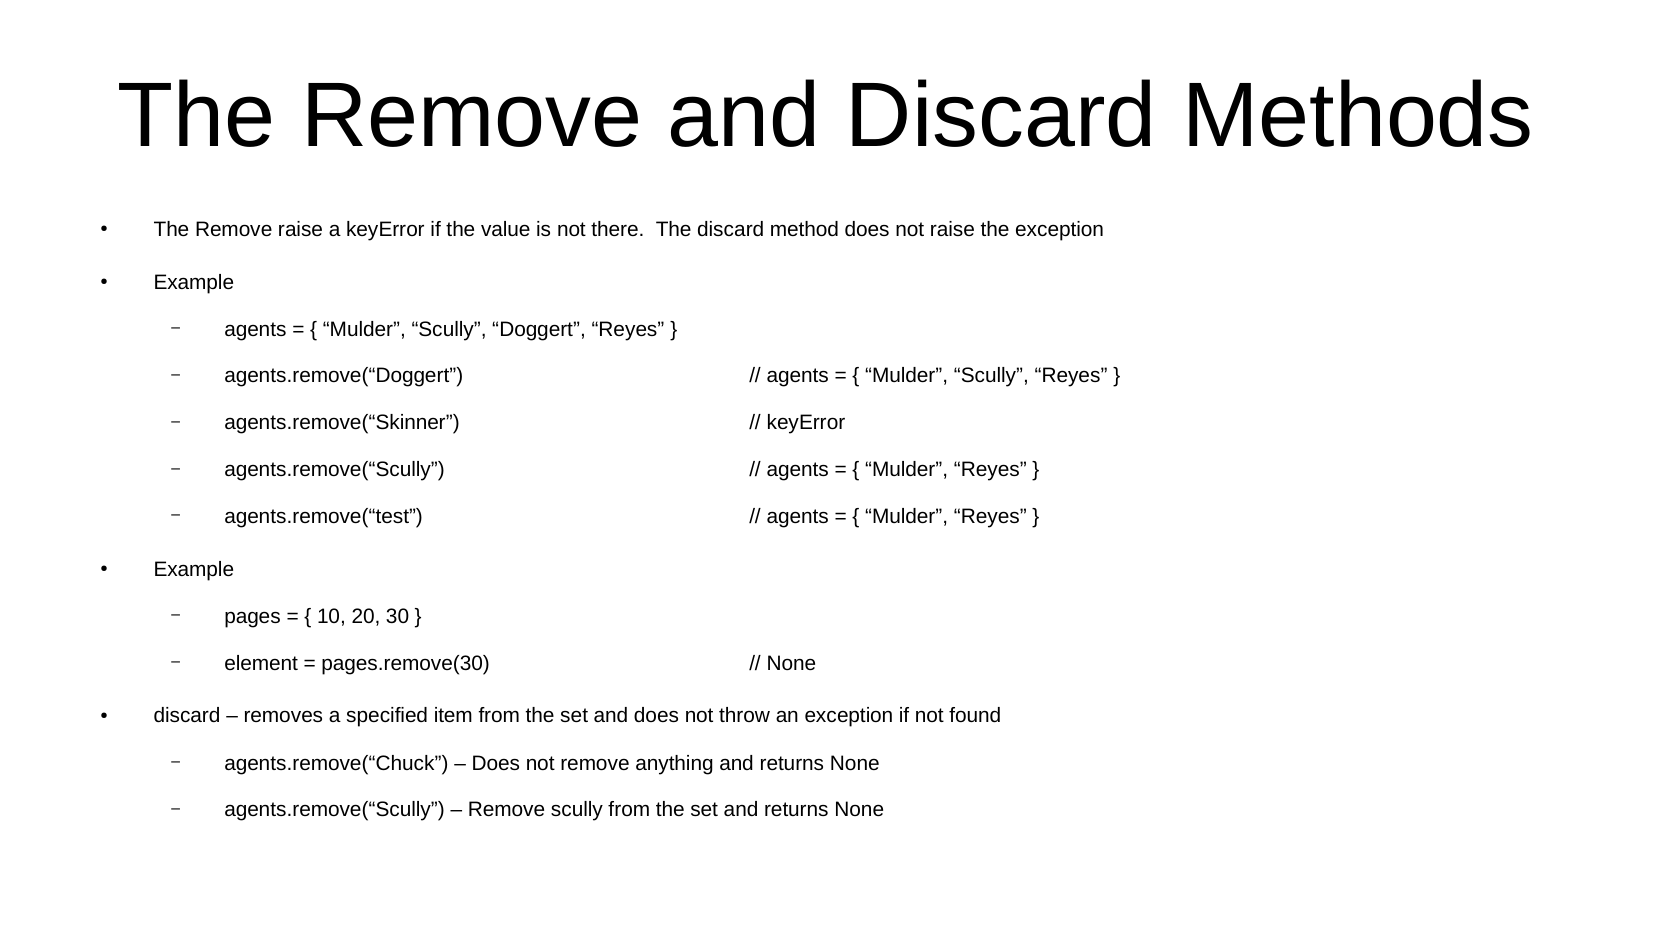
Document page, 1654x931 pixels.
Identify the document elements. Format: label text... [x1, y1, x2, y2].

list The Remove raise a keyError if the value is not there. The discard method does not raise the exception Example agents = { “Mulder”, “Scully”, “Doggert”, “Reyes” } agents.remove(“Doggert”) // agents = { “Mulder”, “Scully”, “Reyes” } agents.remove(“Skinner”) // keyError agents.remove(“Scully”) // agents = { “Mulder”, “Reyes” } agents.remove(“test”) // agents = { “Mulder”, “Reyes” } Example pages = { 10, 20, 30 } element = pages.remove(30) // None discard – removes a specified item from the set and does not throw an exception if not found agents.remove(“Chuck”) – Does not remove anything and returns None agents.remove(“Scully”) – Remove scully from the set and returns None [82, 217, 1636, 931]
title The Remove and Discard Methods [82, 37, 1571, 193]
